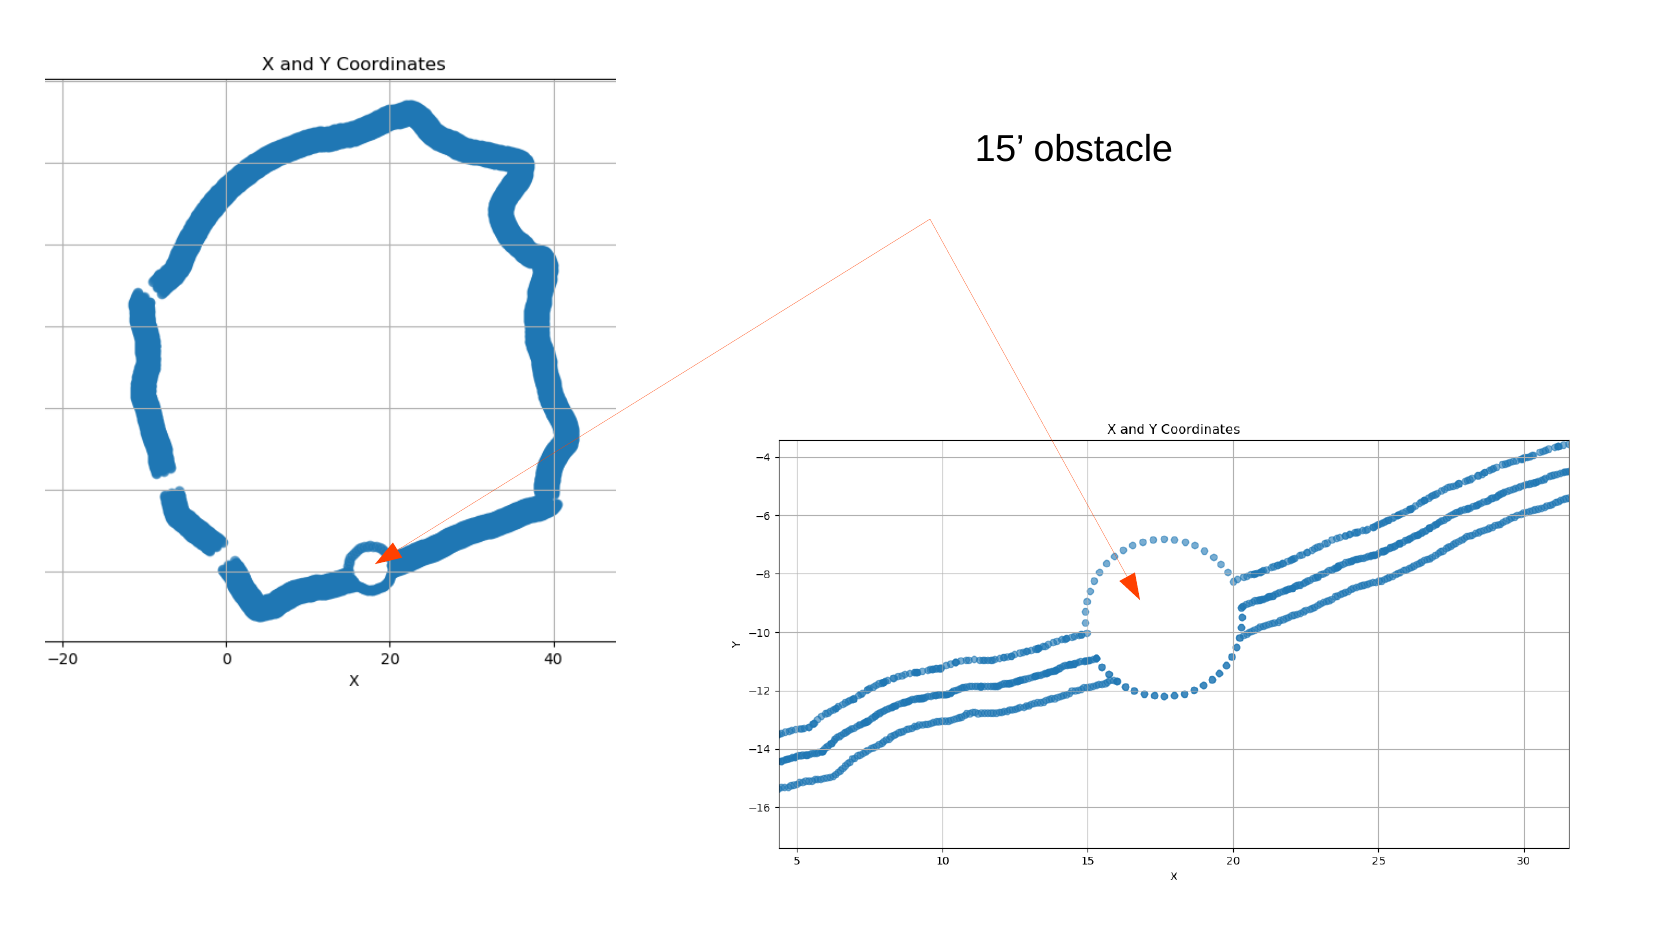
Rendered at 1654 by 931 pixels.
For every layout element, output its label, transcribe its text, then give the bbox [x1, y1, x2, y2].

text_box 15’ obstacle [960, 120, 1188, 177]
picture [45, 44, 616, 698]
picture [720, 404, 1603, 880]
